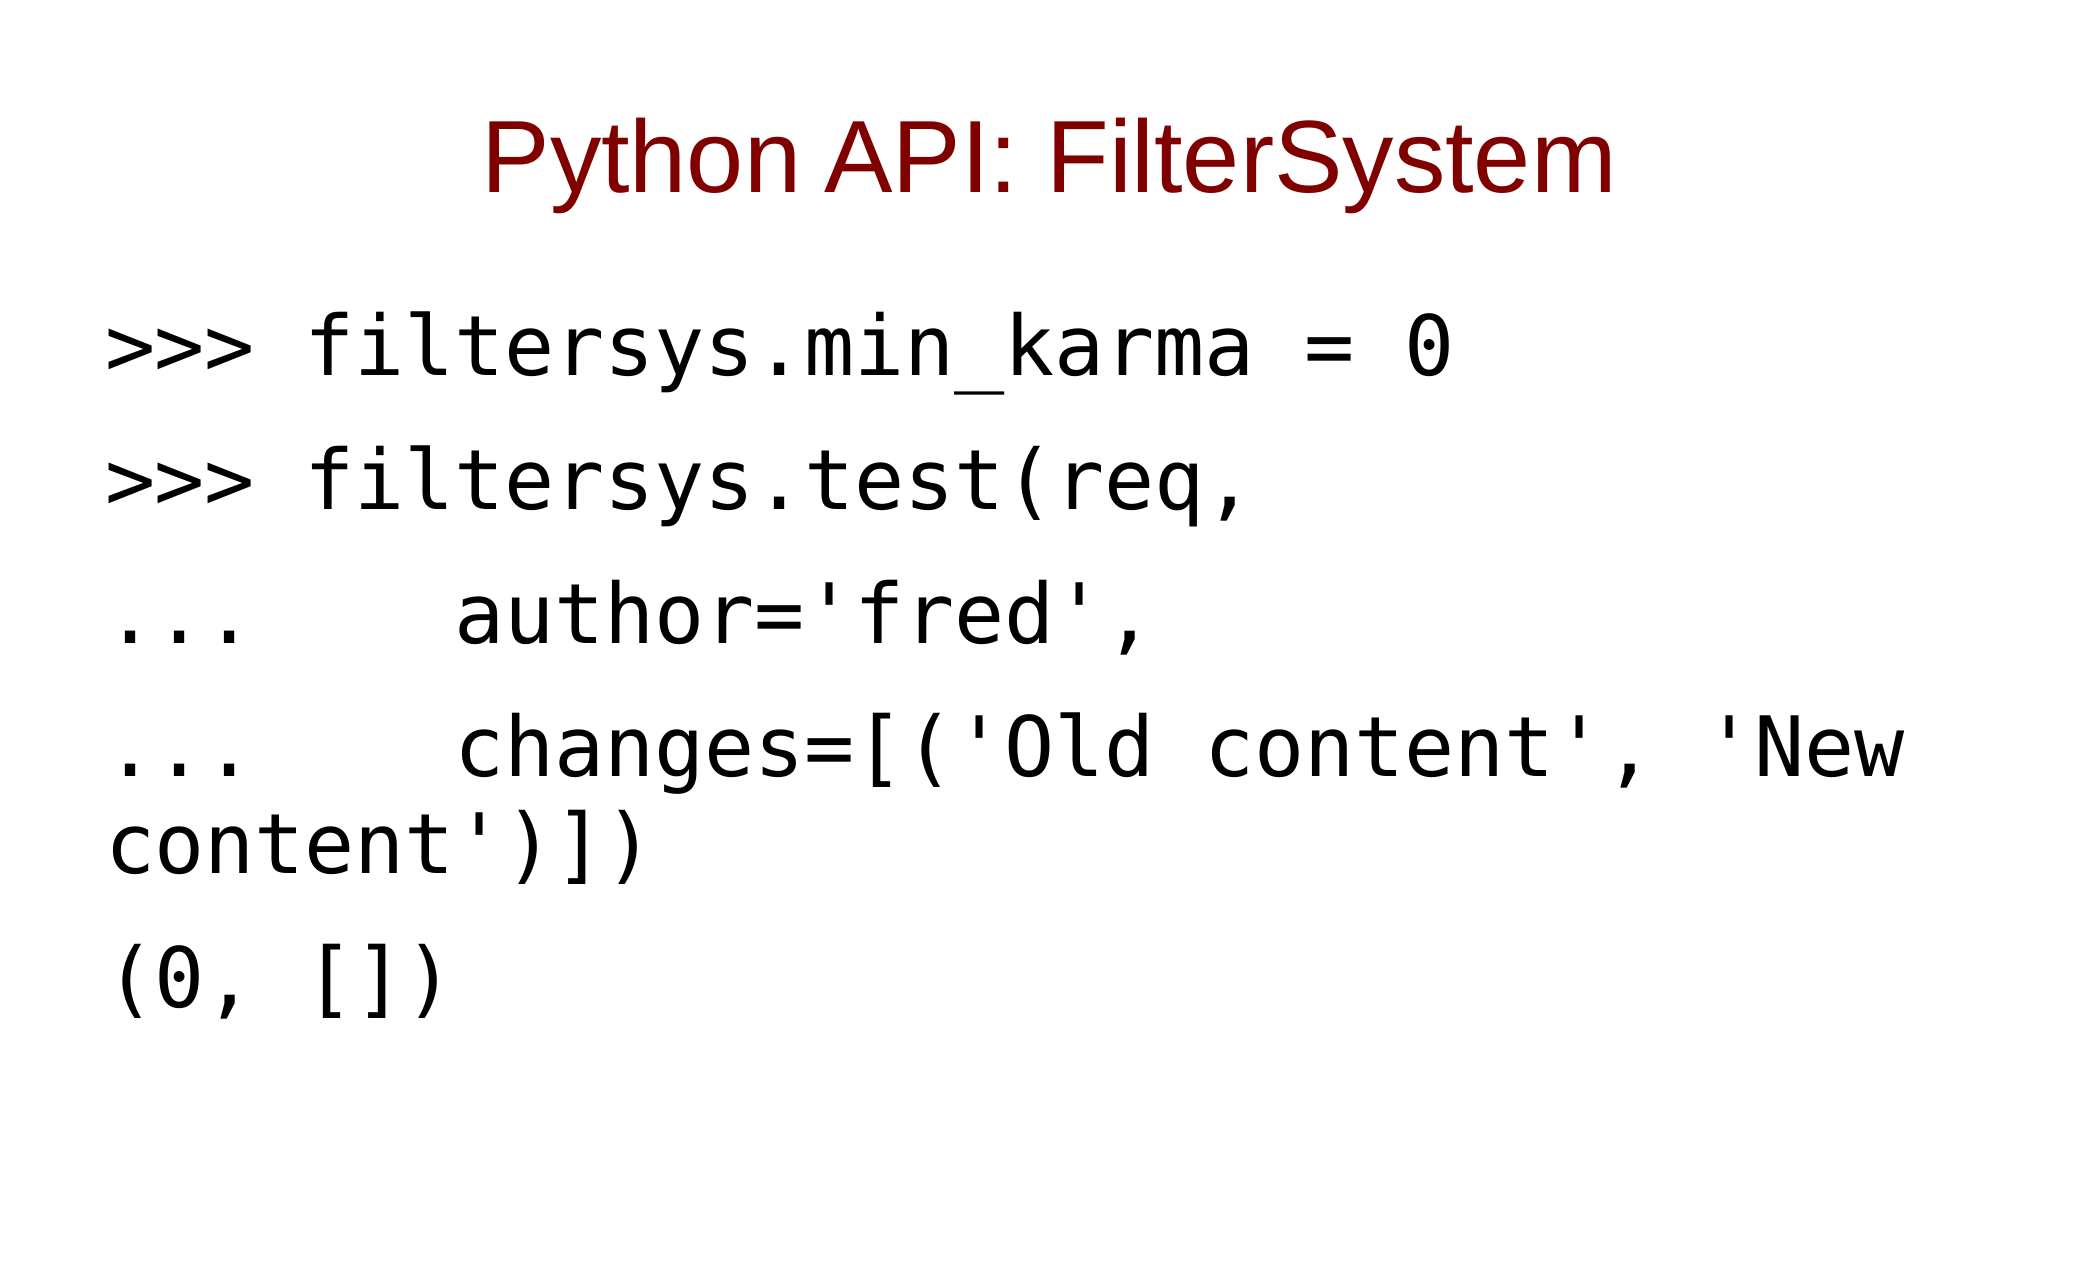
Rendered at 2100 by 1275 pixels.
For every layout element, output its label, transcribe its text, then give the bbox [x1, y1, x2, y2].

title Python API: FilterSystem [105, 50, 1995, 264]
list >>> filtersys.min_karma = 0 >>> filtersys.test(req, ... author='fred', ... changes=[('Old content', 'New content')]) (0, []) [105, 298, 1953, 1038]
